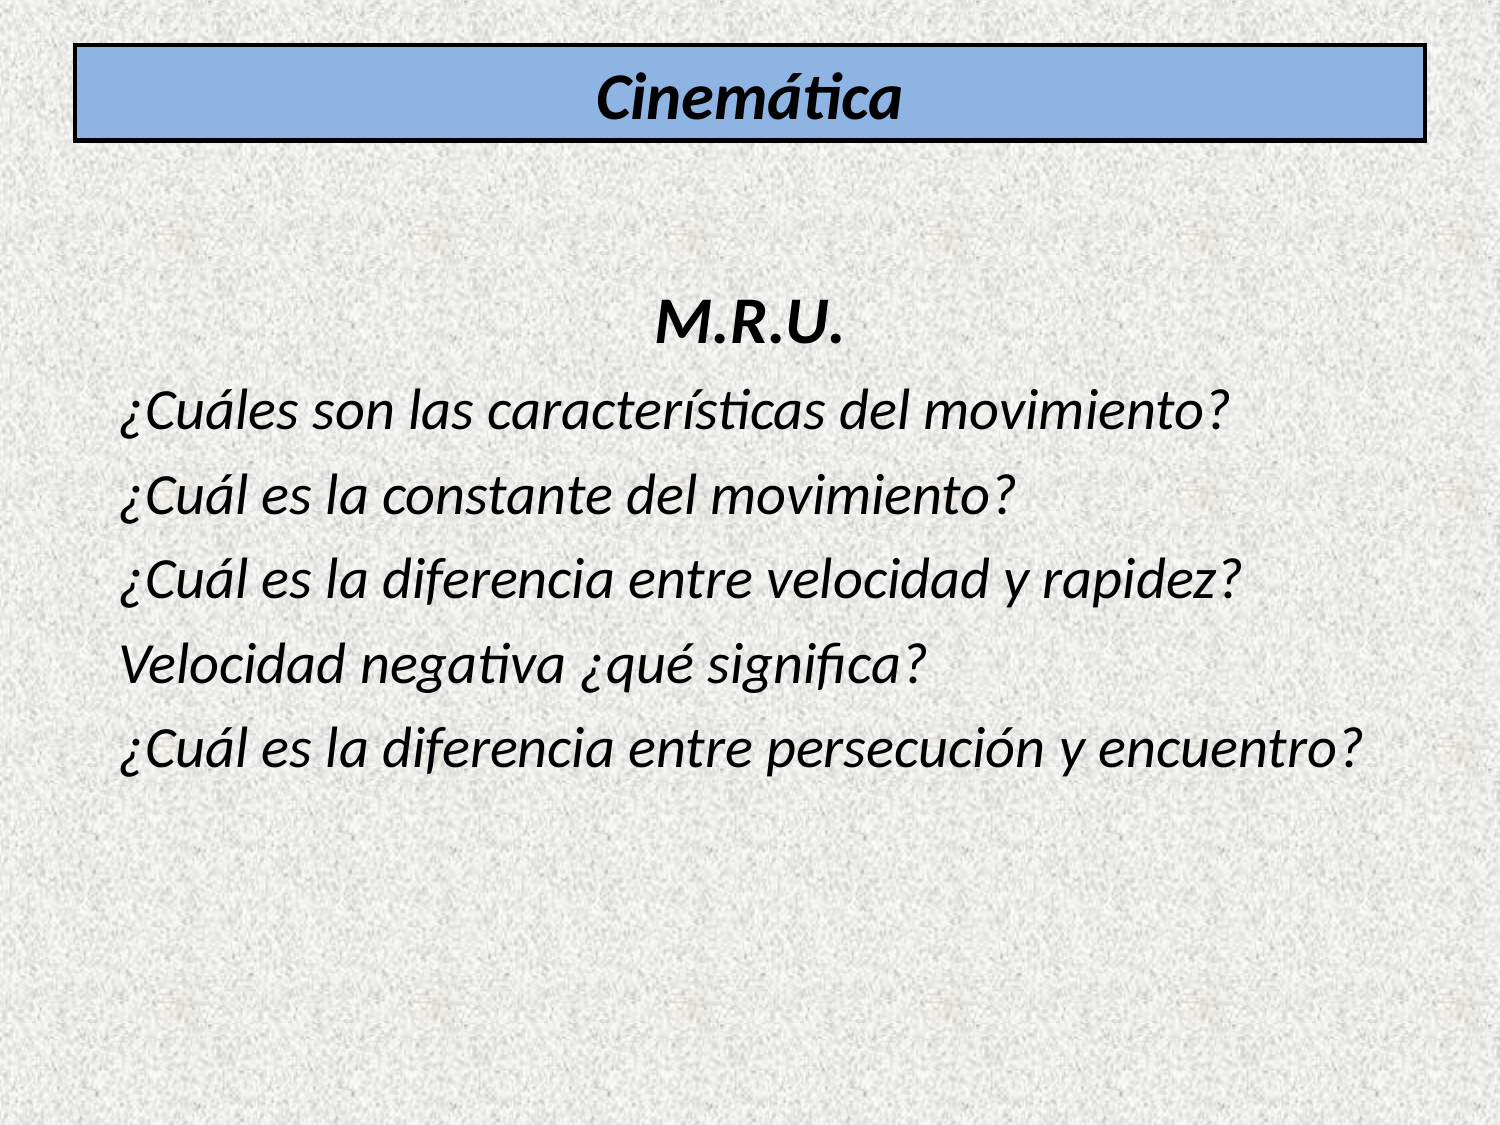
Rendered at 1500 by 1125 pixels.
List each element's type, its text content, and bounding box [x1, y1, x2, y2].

title Cinemática [75, 45, 1426, 141]
list M.R.U. ¿Cuáles son las características del movimiento? ¿Cuál es la constante del movimiento? ¿Cuál es la diferencia entre velocidad y rapidez? Velocidad negativa ¿qué significa? ¿Cuál es la diferencia entre persecución y encuentro? [46, 269, 1397, 1012]
